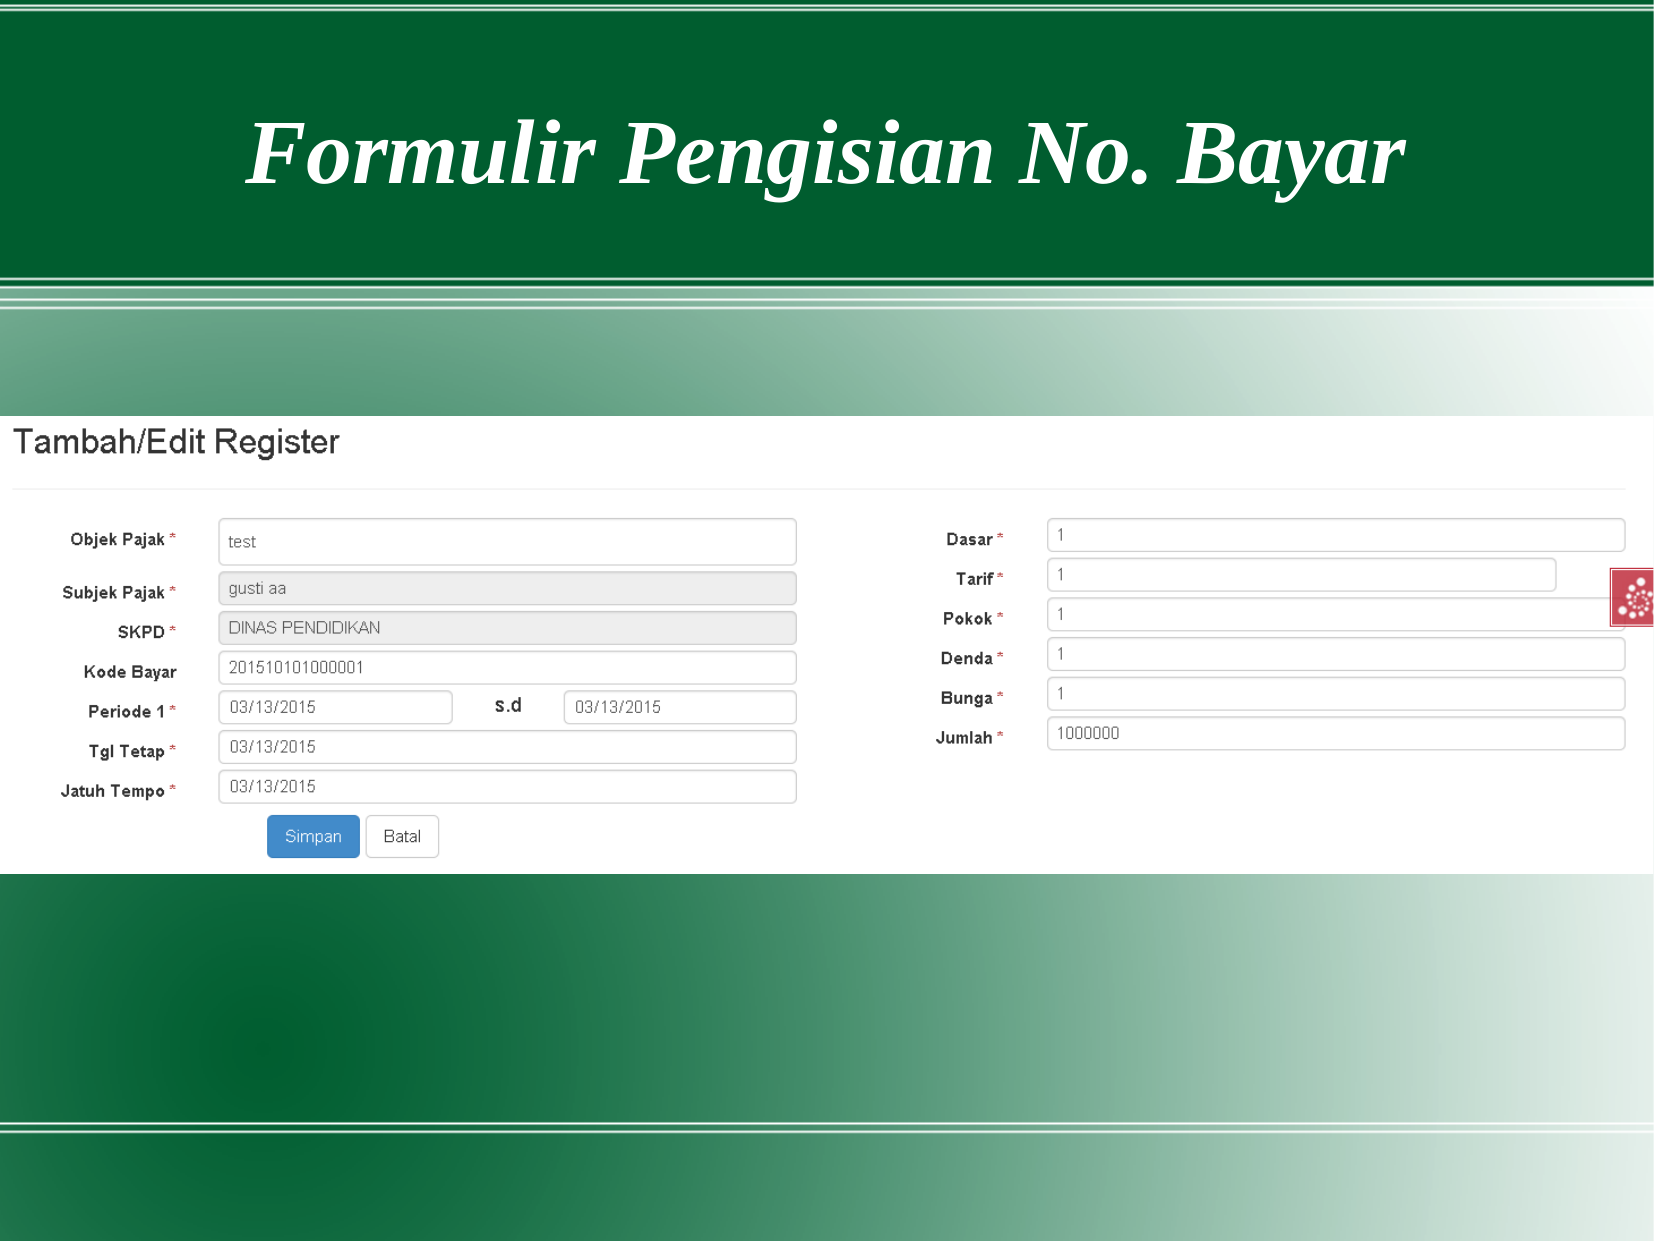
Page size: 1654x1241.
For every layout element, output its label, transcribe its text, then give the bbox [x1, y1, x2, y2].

title Formulir Pengisian No. Bayar [82, 49, 1571, 257]
picture [0, 0, 1654, 1241]
